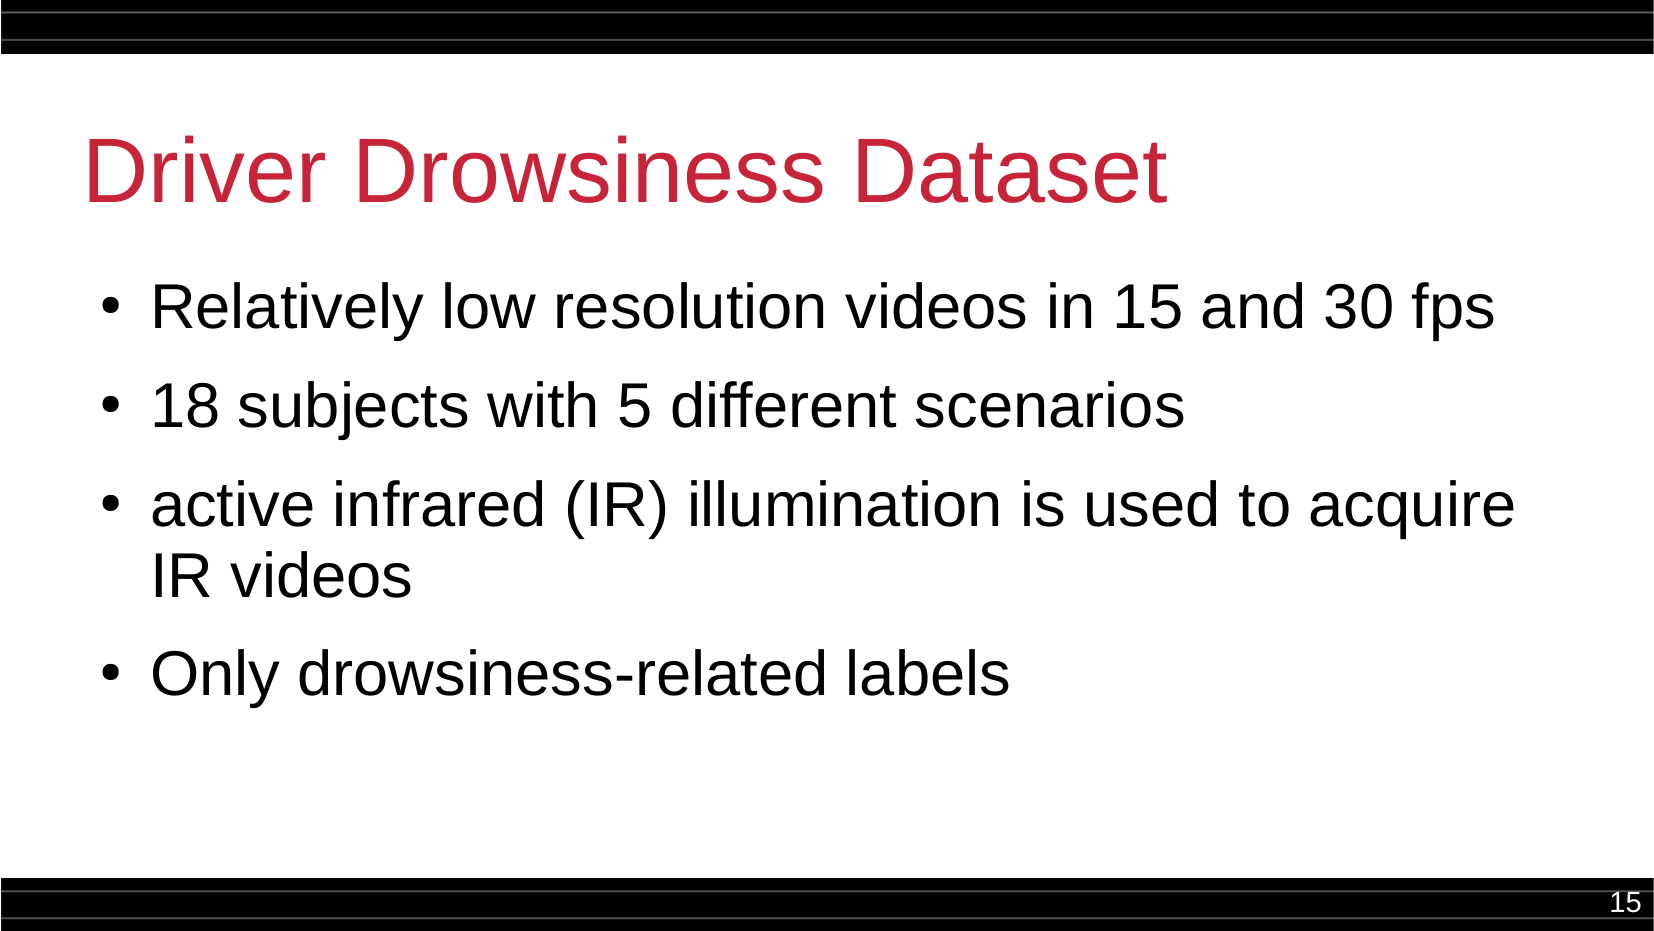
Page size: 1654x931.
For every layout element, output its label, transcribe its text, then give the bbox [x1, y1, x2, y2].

picture [1, 878, 1654, 931]
list Relatively low resolution videos in 15 and 30 fps 18 subjects with 5 different scenarios active infrared (IR) illumination is used to acquire IR videos Only drowsiness-related labels [82, 271, 1571, 758]
title Driver Drowsiness Dataset [82, 92, 1571, 249]
picture [1, 0, 1654, 54]
